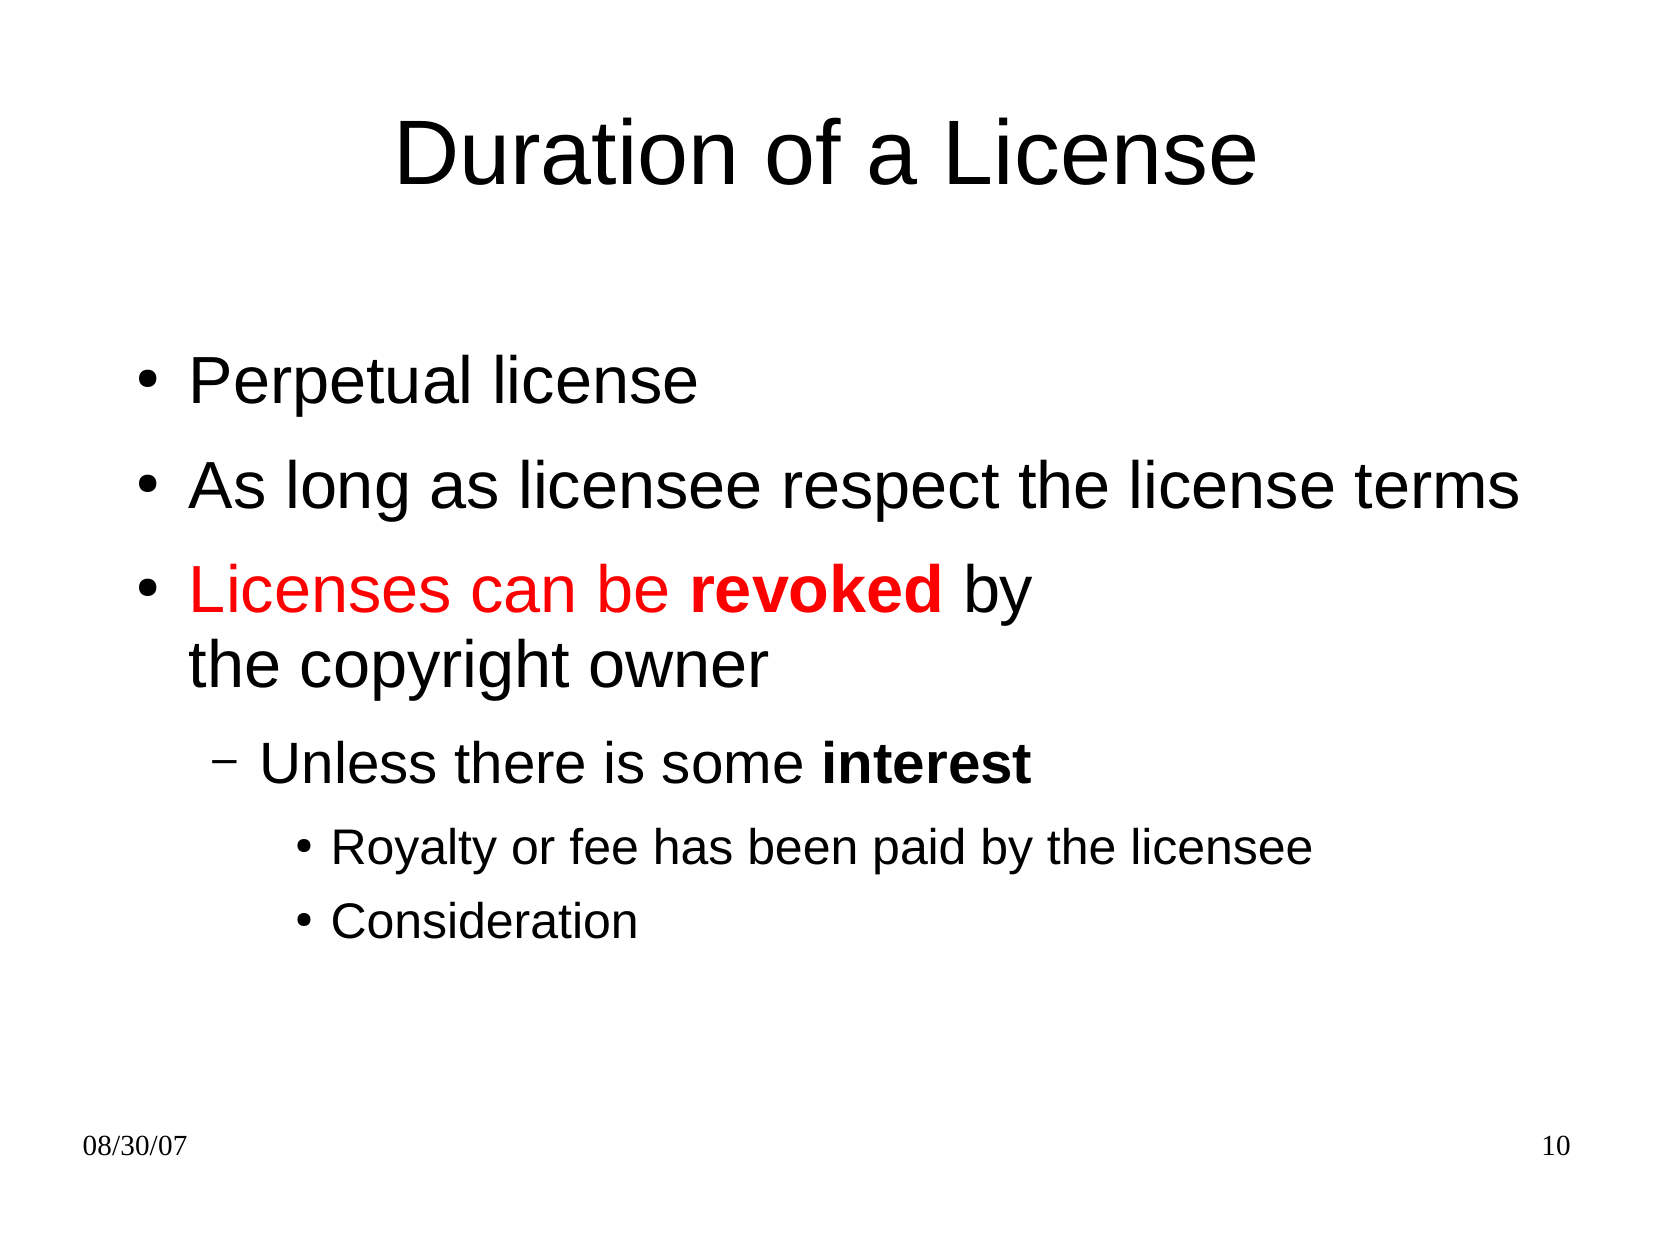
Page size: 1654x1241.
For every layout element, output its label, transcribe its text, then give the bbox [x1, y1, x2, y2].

list Perpetual license As long as licensee respect the license terms Licenses can be revoked by the copyright owner Unless there is some interest Royalty or fee has been paid by the licensee Consideration [118, 343, 1573, 1029]
title Duration of a License [82, 49, 1571, 257]
